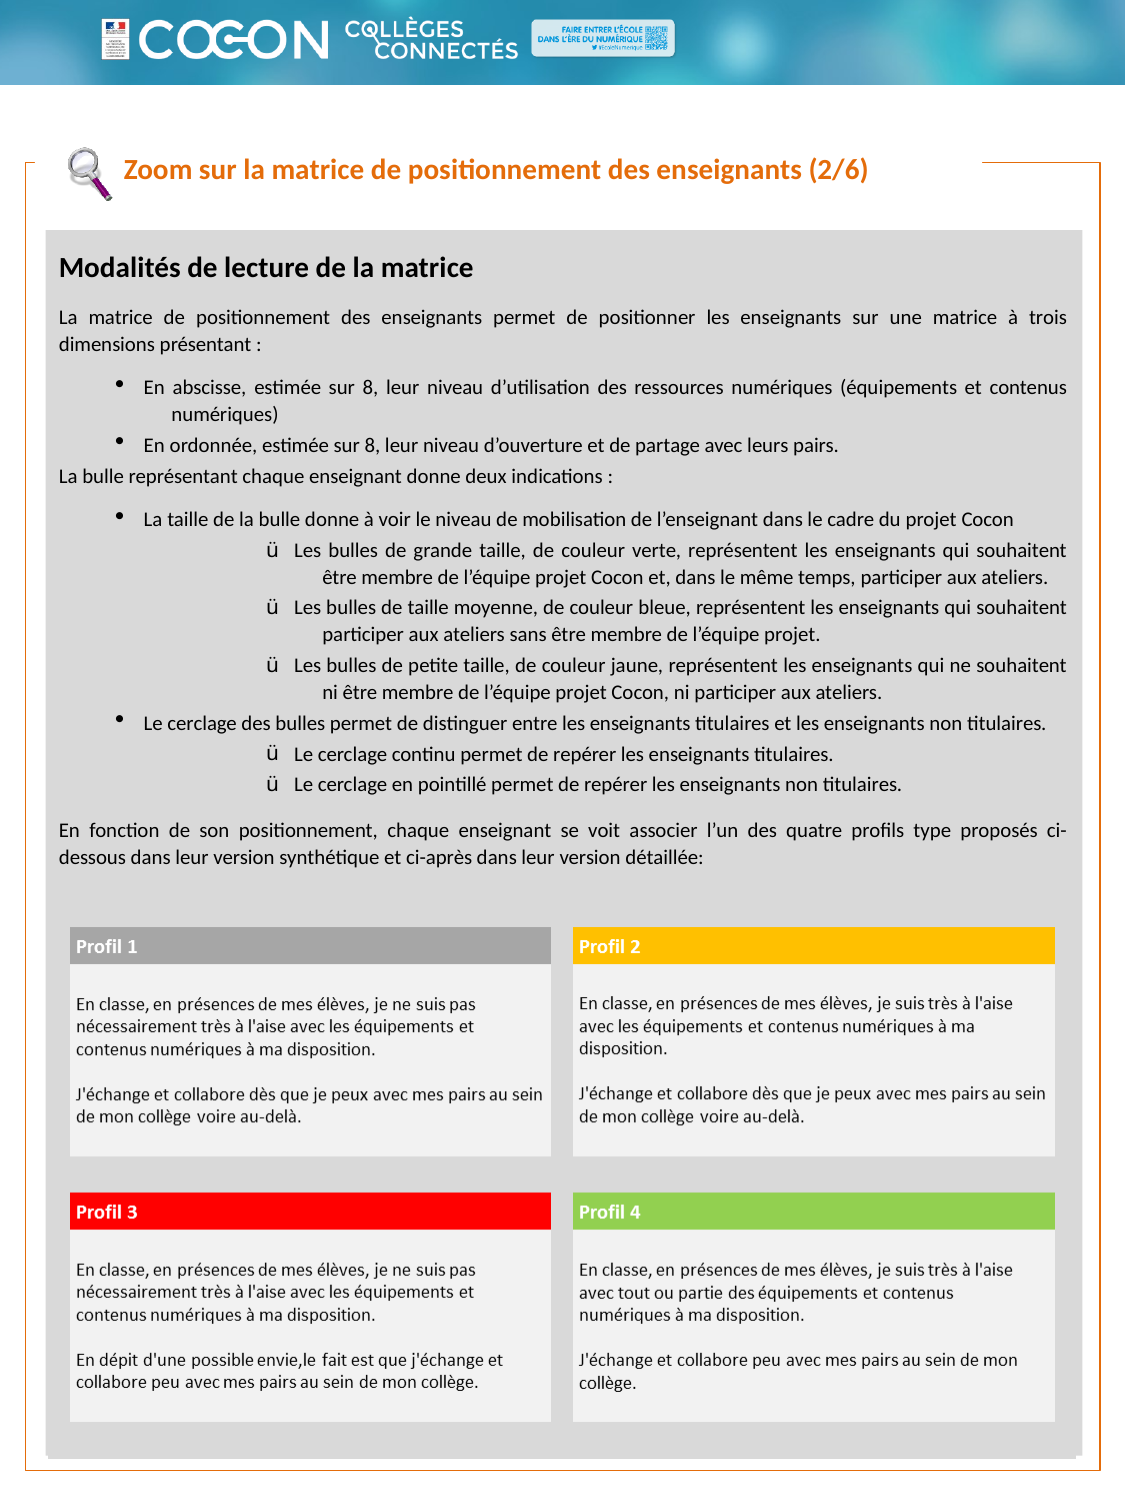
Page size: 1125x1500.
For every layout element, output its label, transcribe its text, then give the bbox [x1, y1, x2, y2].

picture [0, 0, 1125, 85]
text_box Modalités de lecture de la matrice La matrice de positionnement des enseignants permet de positionner les enseignants sur une matrice à trois dimensions présentant : En abscisse, estimée sur 8, leur niveau d’utilisation des ressources numériques (équipements et contenus numériques) En ordonnée, estimée sur 8, leur niveau d’ouverture et de partage avec leurs pairs. La bulle représentant chaque enseignant donne deux indications : La taille de la bulle donne à voir le niveau de mobilisation de l’enseignant dans le cadre du projet Cocon Les bulles de grande taille, de couleur verte, représentent les enseignants qui souhaitent être membre de l’équipe projet Cocon et, dans le même temps, participer aux ateliers. Les bulles de taille moyenne, de couleur bleue, représentent les enseignants qui souhaitent participer aux ateliers sans être membre de l’équipe projet. Les bulles de petite taille, de couleur jaune, représentent les enseignants qui ne souhaitent ni être membre de l’équipe projet Cocon, ni participer aux ateliers. Le cerclage des bulles permet de distinguer entre les enseignants titulaires et les enseignants non titulaires. Le cerclage continu permet de repérer les enseignants titulaires. Le cerclage en pointillé permet de repérer les enseignants non titulaires. En fonction de son positionnement, chaque enseignant se voit associer l’un des quatre profils type proposés ci-dessous dans leur version synthétique et ci-après dans leur version détaillée: Profil 1 – Les utilisateurs attentistes Profil 2 – Les utilisateurs catalyseurs Profil 3 – Les utilisateurs modérés Profil 4 – Les utilisateurs solitaires Une description synthétique et détaillée de ces profils est proposée ci-dessous. [43, 237, 1083, 1235]
text_box Zoom sur la matrice de positionnement des enseignants (2/6) [34, 127, 983, 210]
picture [66, 147, 120, 202]
picture [48, 891, 1077, 1460]
text_box [25, 162, 1101, 1471]
